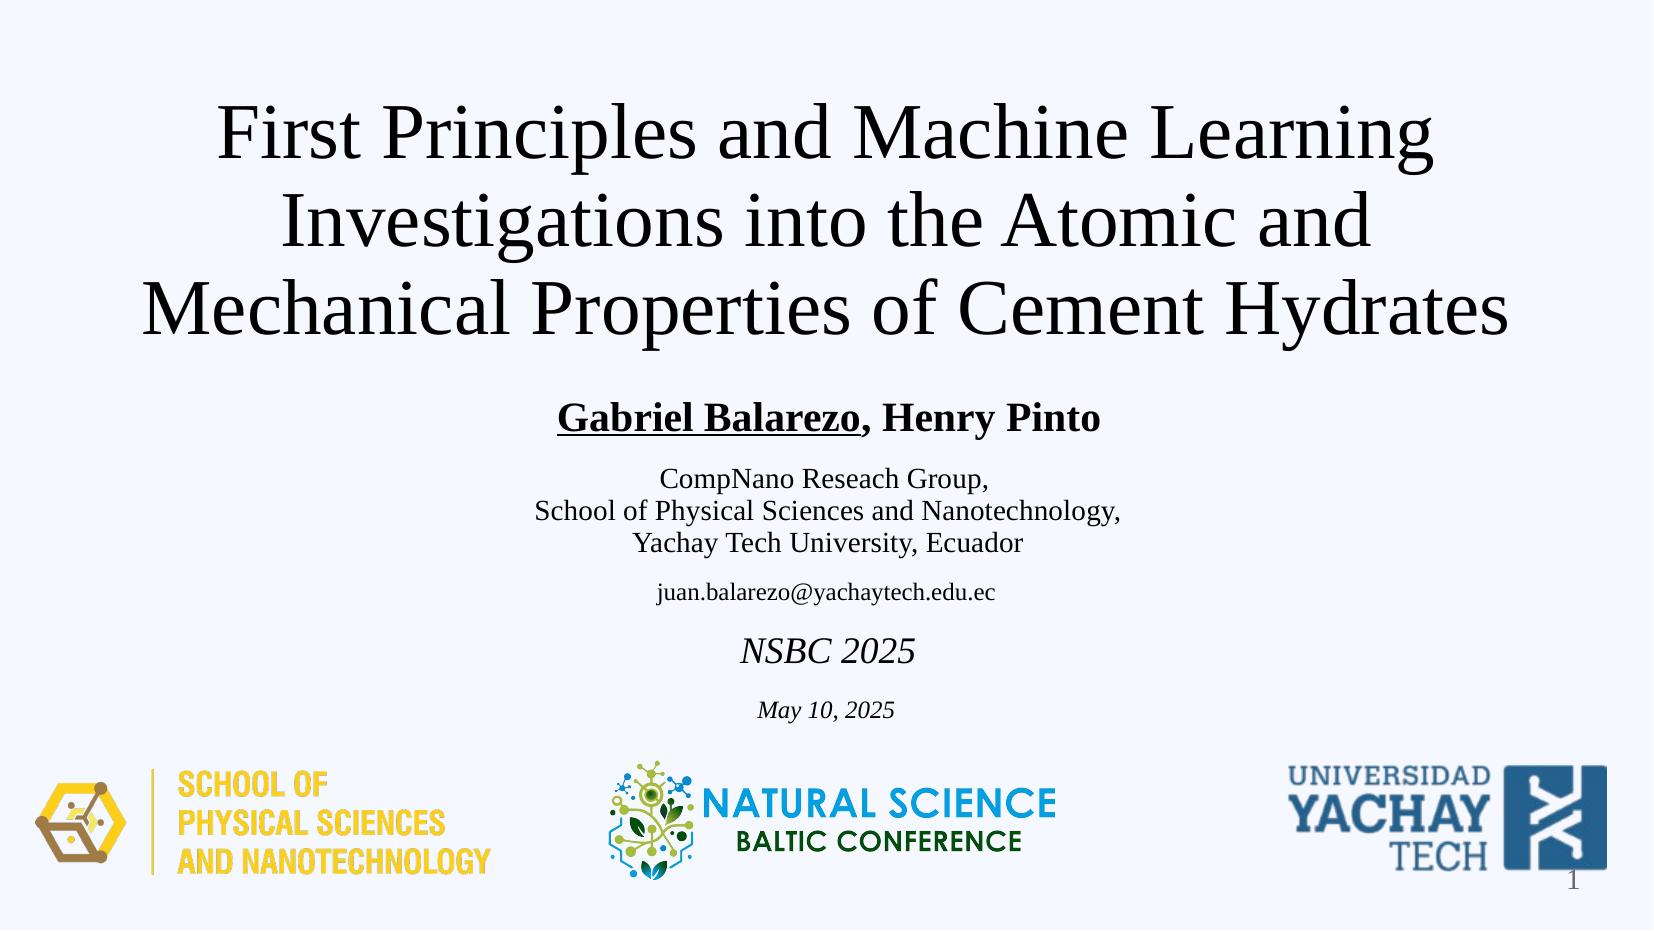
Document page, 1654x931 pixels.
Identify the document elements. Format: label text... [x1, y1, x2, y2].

text_box NSBC 2025 [725, 622, 931, 680]
picture [1045, 805, 1055, 812]
text_box Gabriel Balarezo, Henry Pinto [542, 386, 1123, 448]
picture [35, 769, 491, 875]
picture [1284, 761, 1607, 873]
text_box CompNano Reseach Group, School of Physical Sciences and Nanotechnology, Yachay Tech University, Ecuador [519, 454, 1134, 567]
text_box May 10, 2025 [638, 688, 1022, 732]
picture [1045, 794, 1055, 799]
picture [608, 760, 1055, 880]
text_box juan.balarezo@yachaytech.edu.ec [638, 570, 1022, 614]
title First Principles and Machine Learning Investigations into the Atomic and Mechanical Properties of Cement Hydrates [100, 64, 1554, 375]
